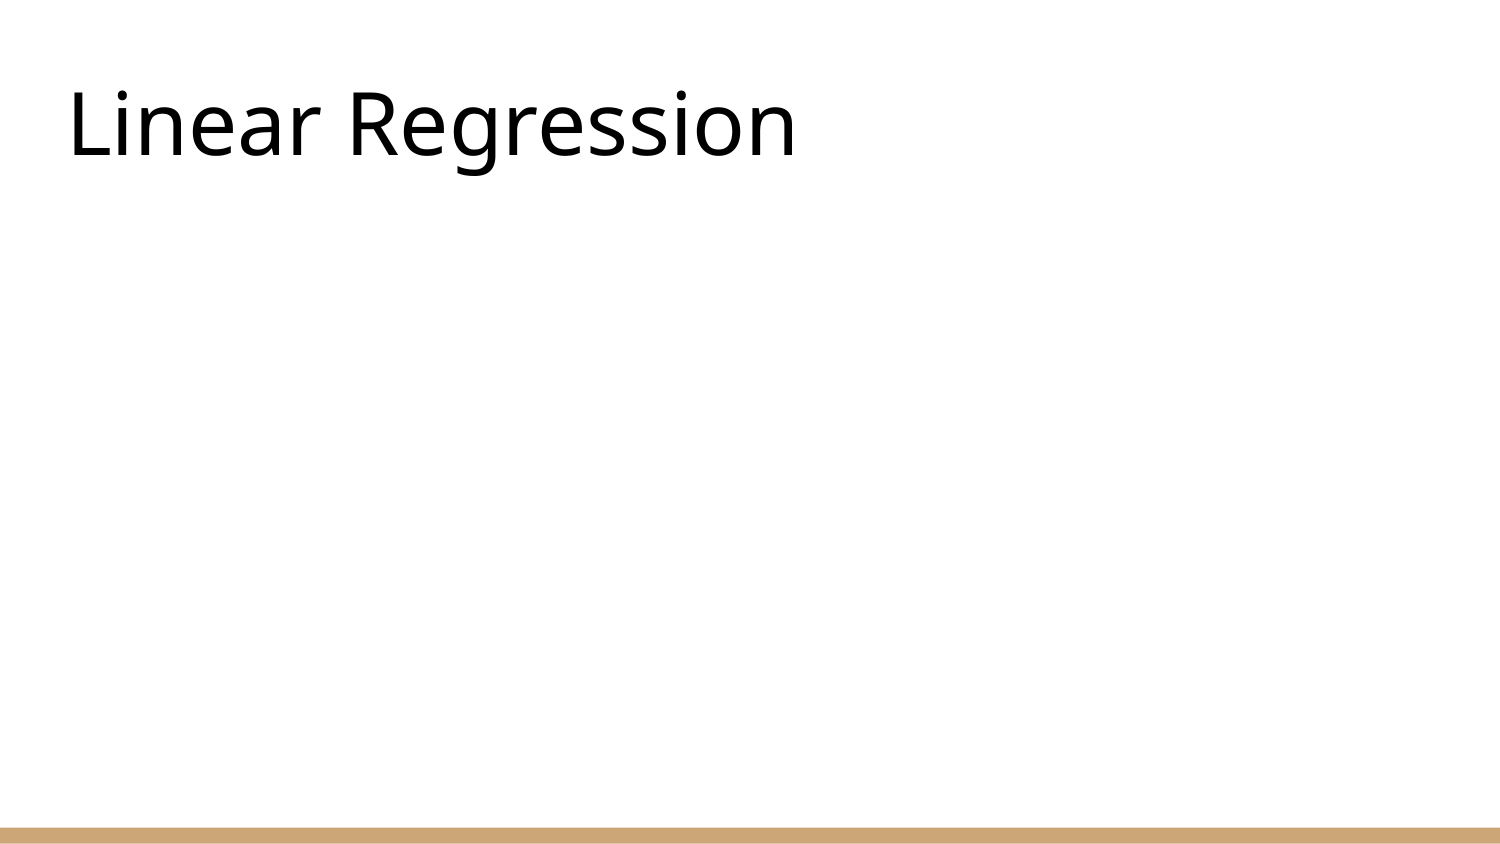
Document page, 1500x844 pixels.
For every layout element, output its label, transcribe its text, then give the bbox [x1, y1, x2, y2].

title Linear Regression [51, 51, 1449, 189]
